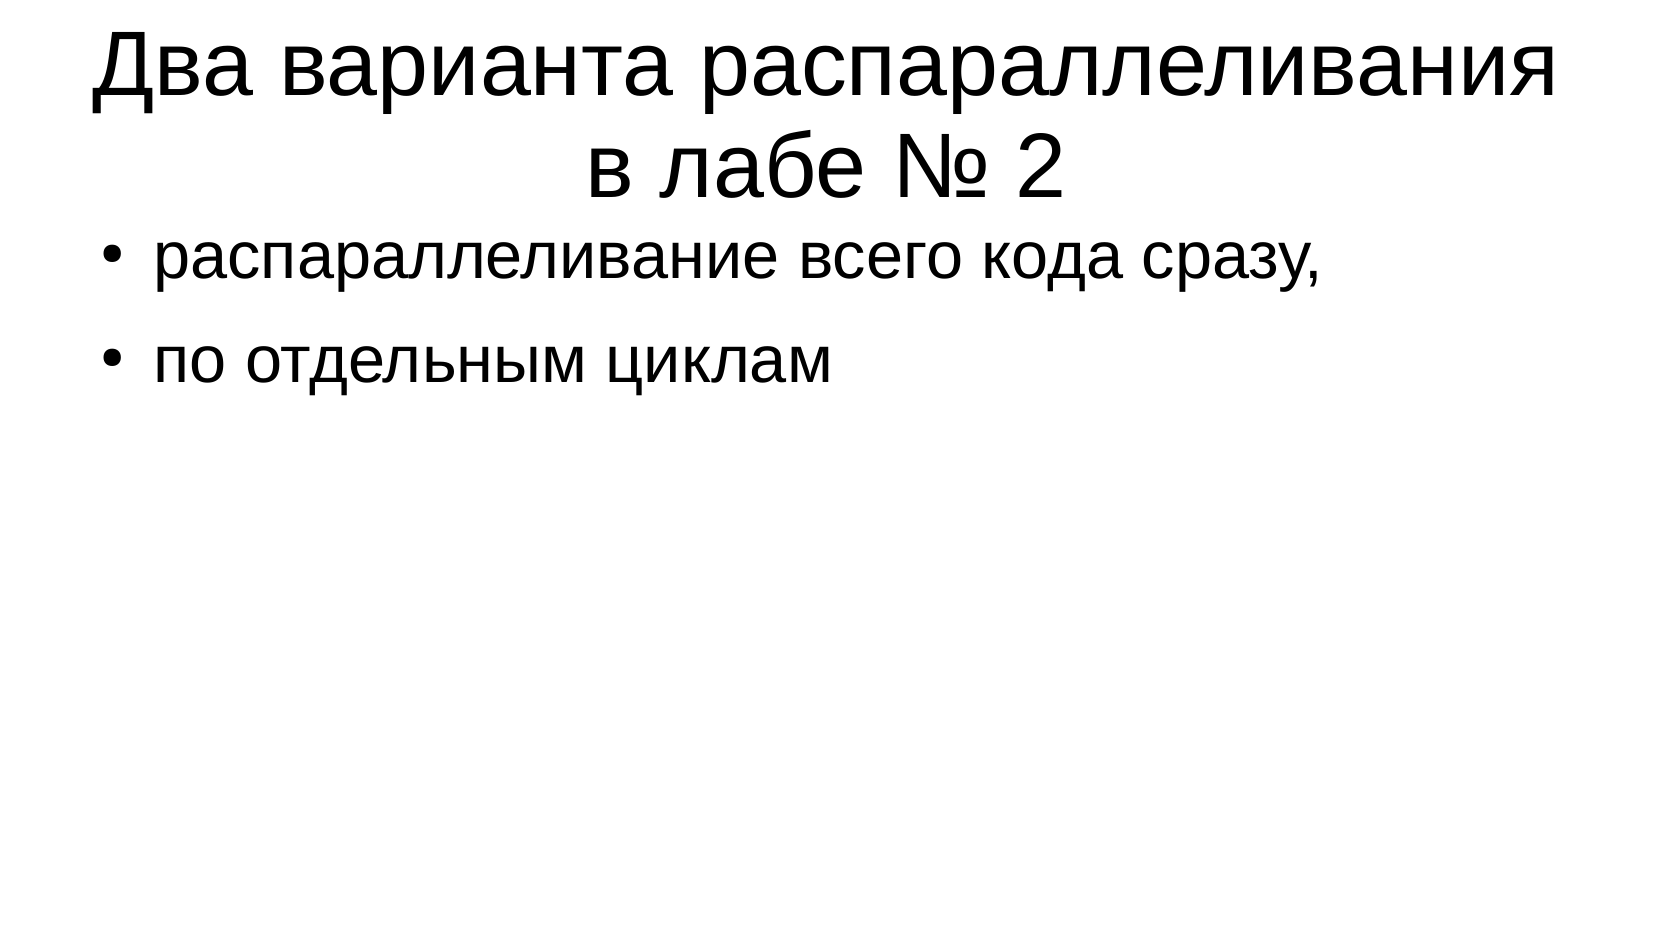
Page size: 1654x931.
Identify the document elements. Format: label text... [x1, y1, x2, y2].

title Два варианта распараллеливания в лабе № 2 [82, 12, 1571, 217]
list распараллеливание всего кода сразу, по отдельным циклам [82, 217, 1571, 758]
